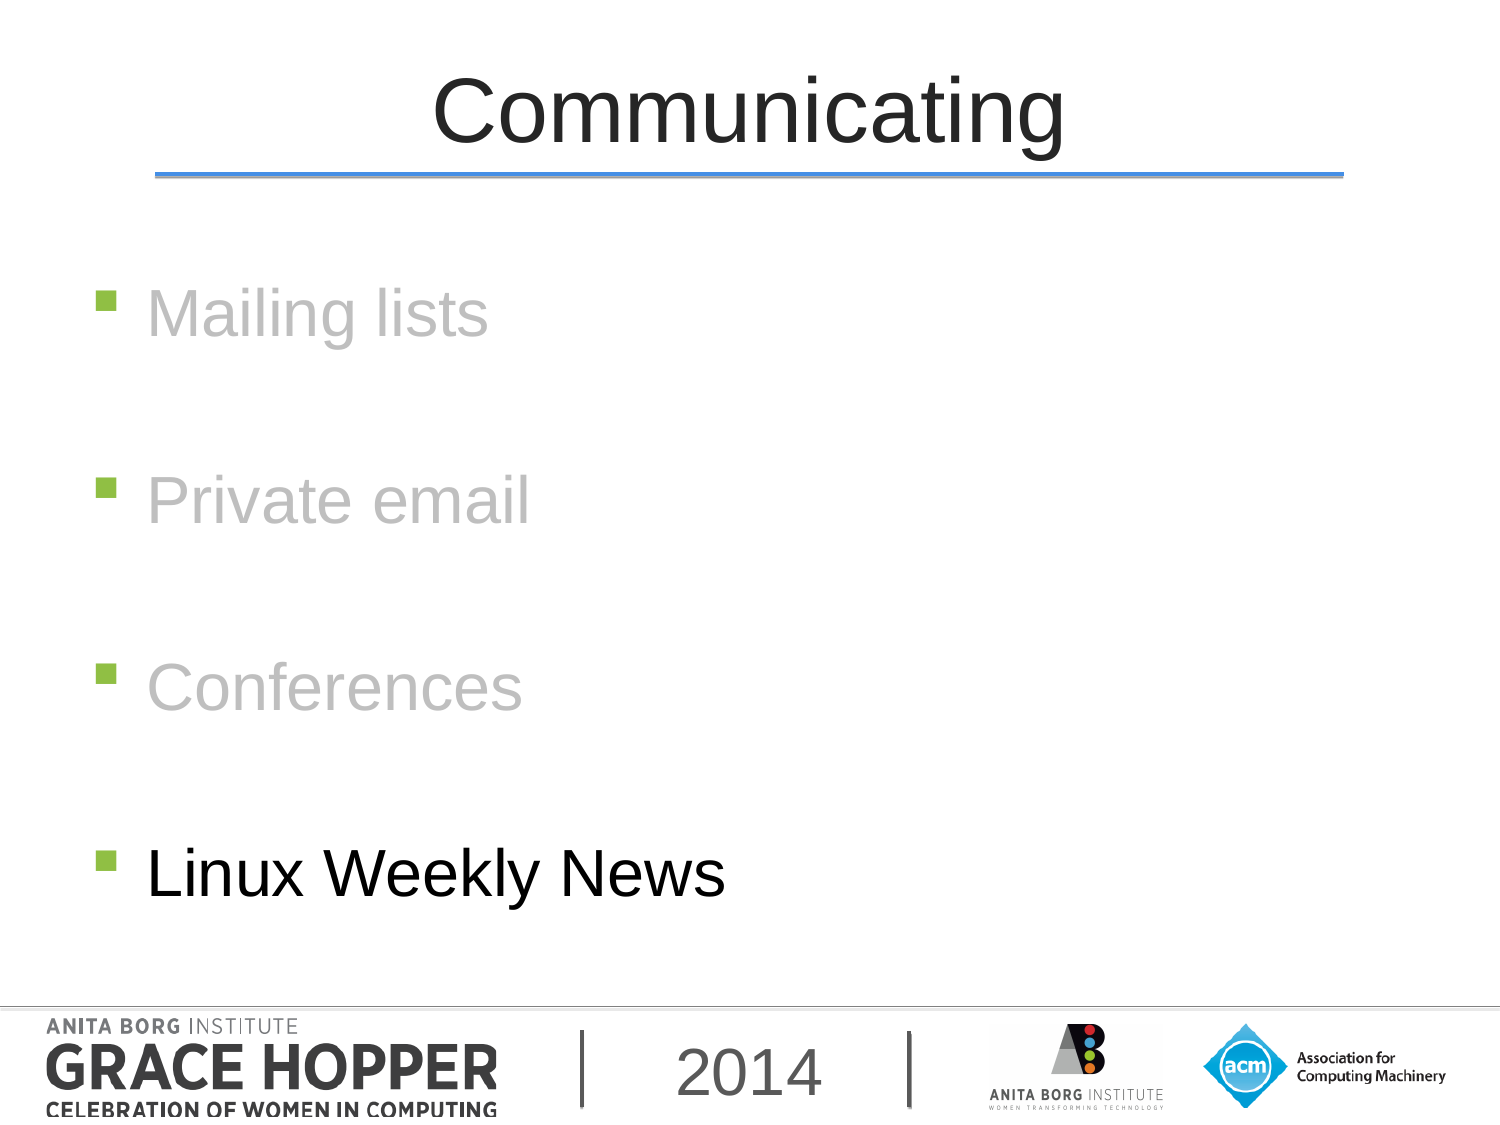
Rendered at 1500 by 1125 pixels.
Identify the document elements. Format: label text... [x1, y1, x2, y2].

list Mailing lists Private email Conferences Linux Weekly News [75, 262, 1425, 1005]
picture [989, 1024, 1163, 1110]
title Communicating [75, 19, 1425, 191]
